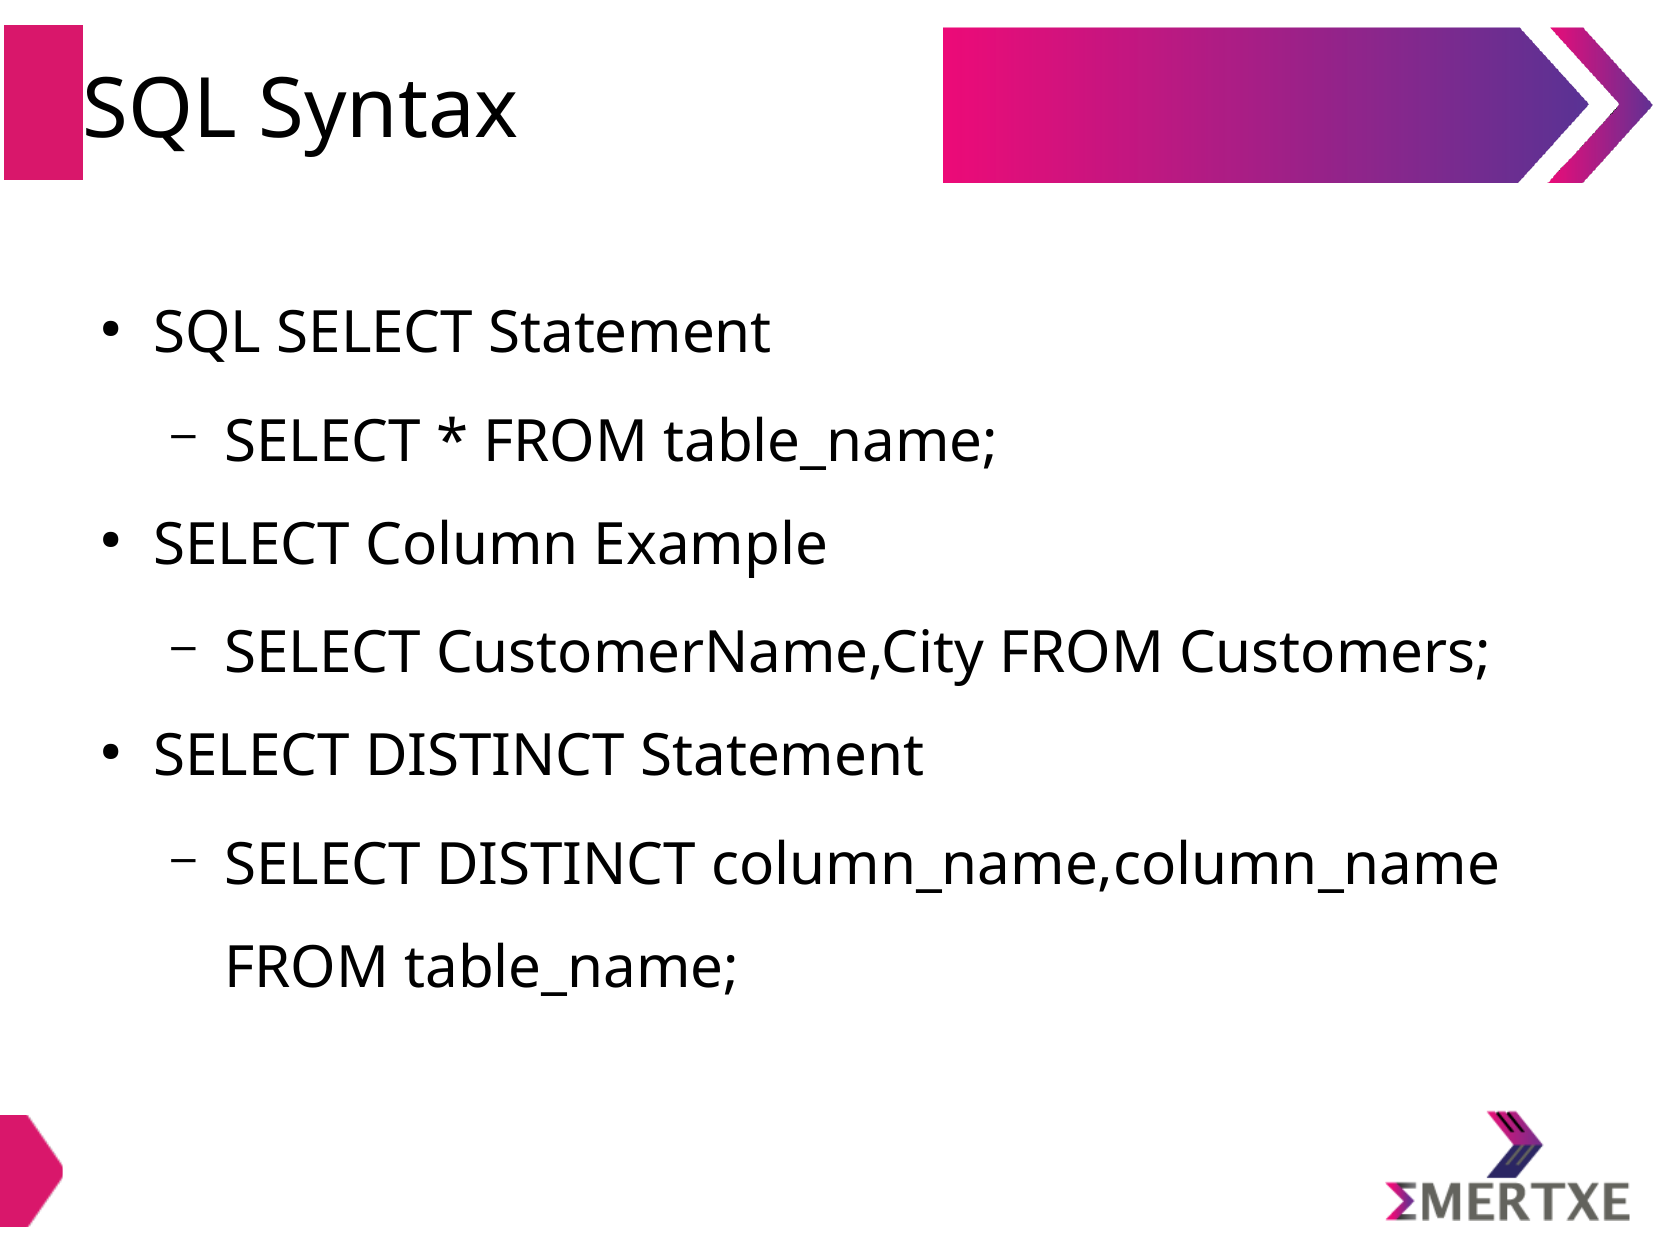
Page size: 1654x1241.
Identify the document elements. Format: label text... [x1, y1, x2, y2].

picture [1385, 1107, 1631, 1221]
picture [1571, 27, 1653, 183]
title SQL Syntax [82, 2, 1571, 210]
list SQL SELECT Statement SELECT * FROM table_name; SELECT Column Example SELECT CustomerName,City FROM Customers; SELECT DISTINCT Statement SELECT DISTINCT column_name,column_name FROM table_name; [82, 290, 1571, 1010]
